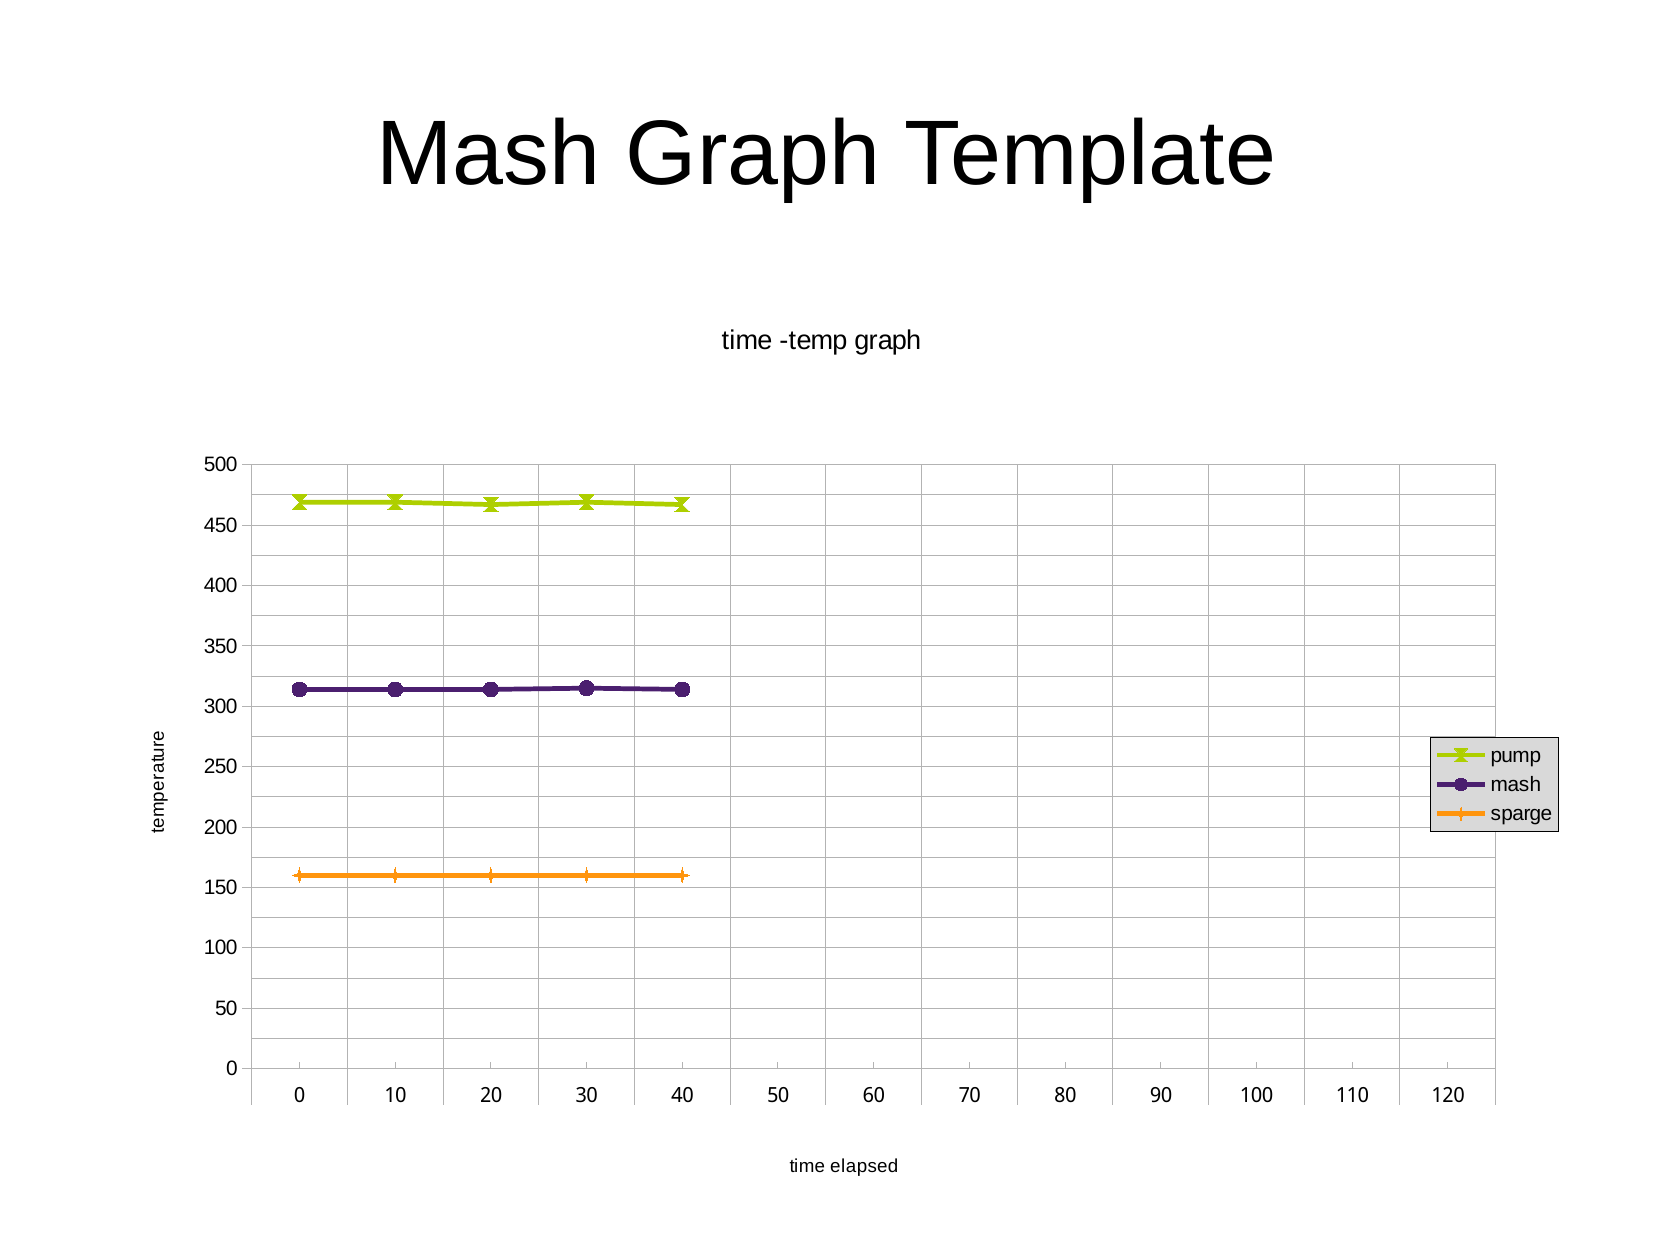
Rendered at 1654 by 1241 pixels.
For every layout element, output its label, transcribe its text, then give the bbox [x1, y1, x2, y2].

title Mash Graph Template [82, 49, 1571, 257]
chart [70, 290, 1571, 1241]
